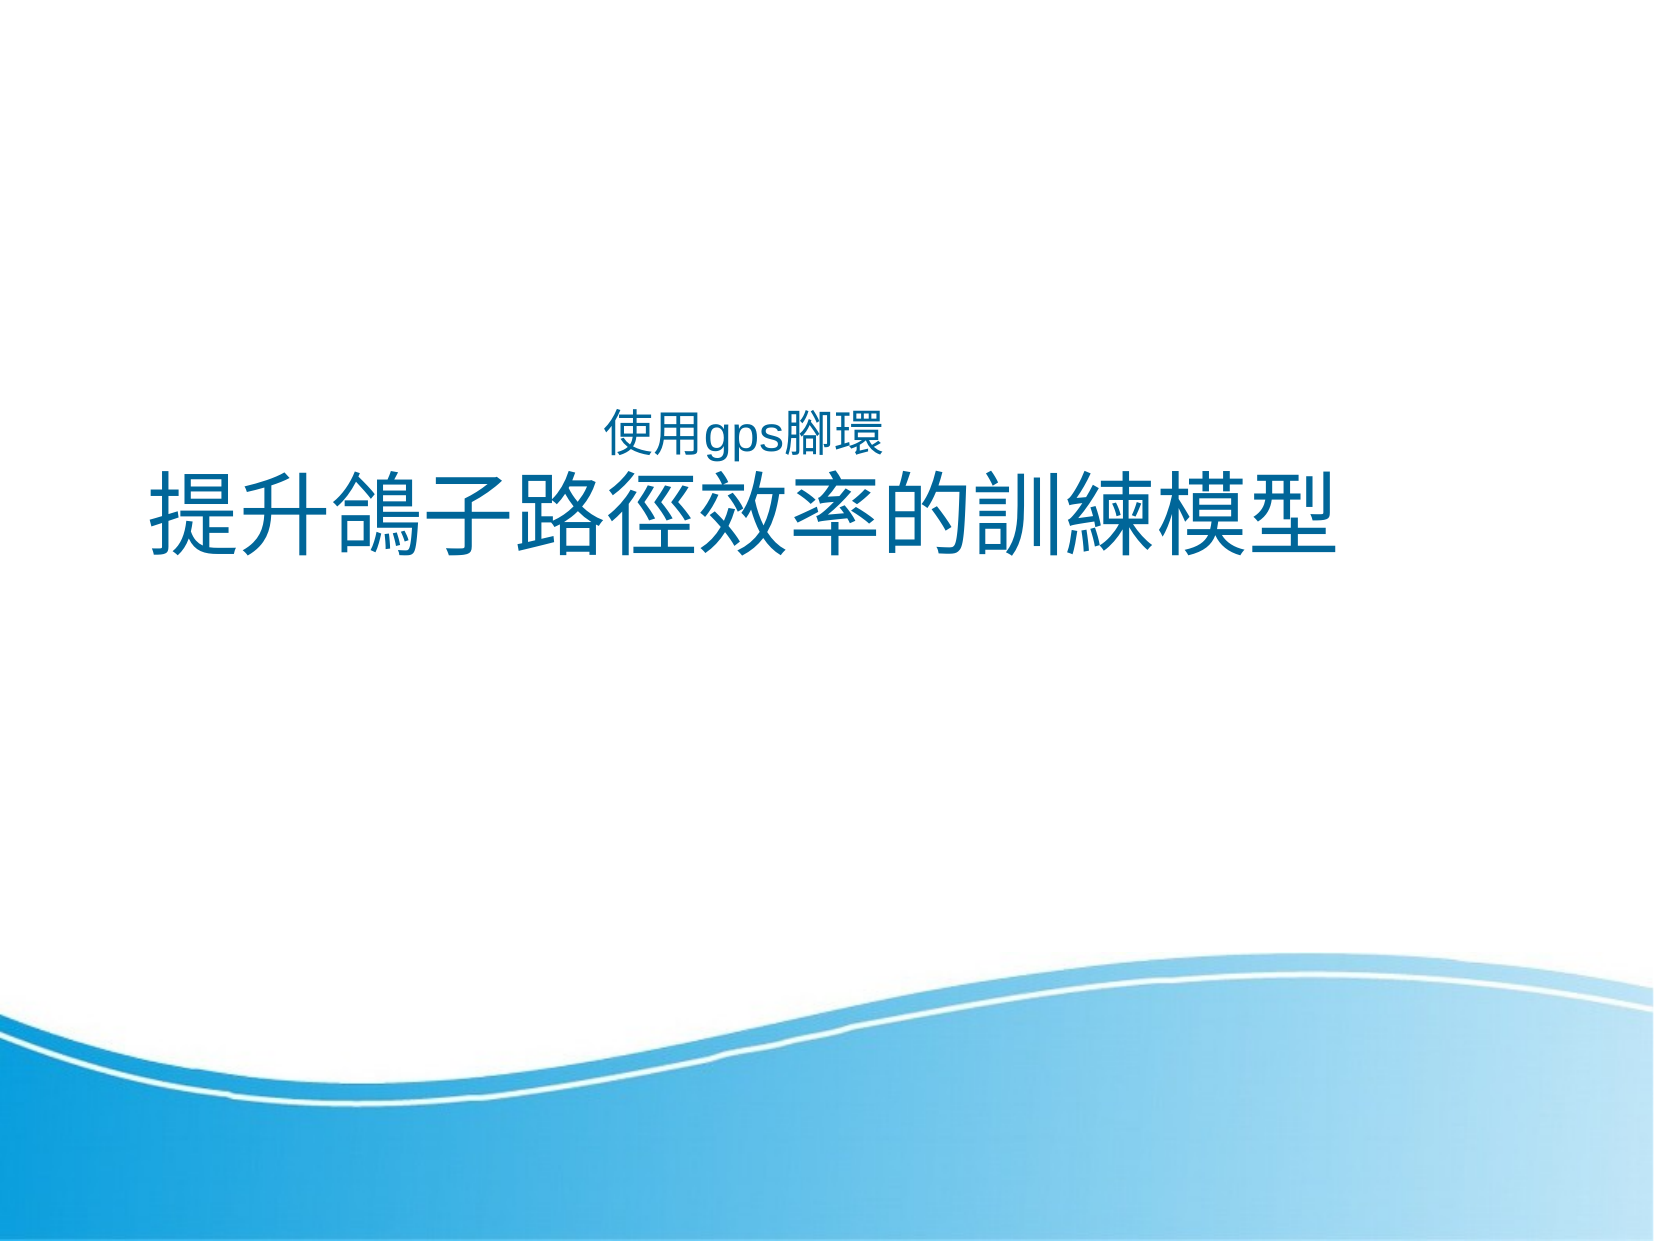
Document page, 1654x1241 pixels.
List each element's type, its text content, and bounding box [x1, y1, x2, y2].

title 使用gps腳環 提升鴿子路徑效率的訓練模型 [0, 384, 1489, 592]
picture [0, 952, 1654, 1241]
